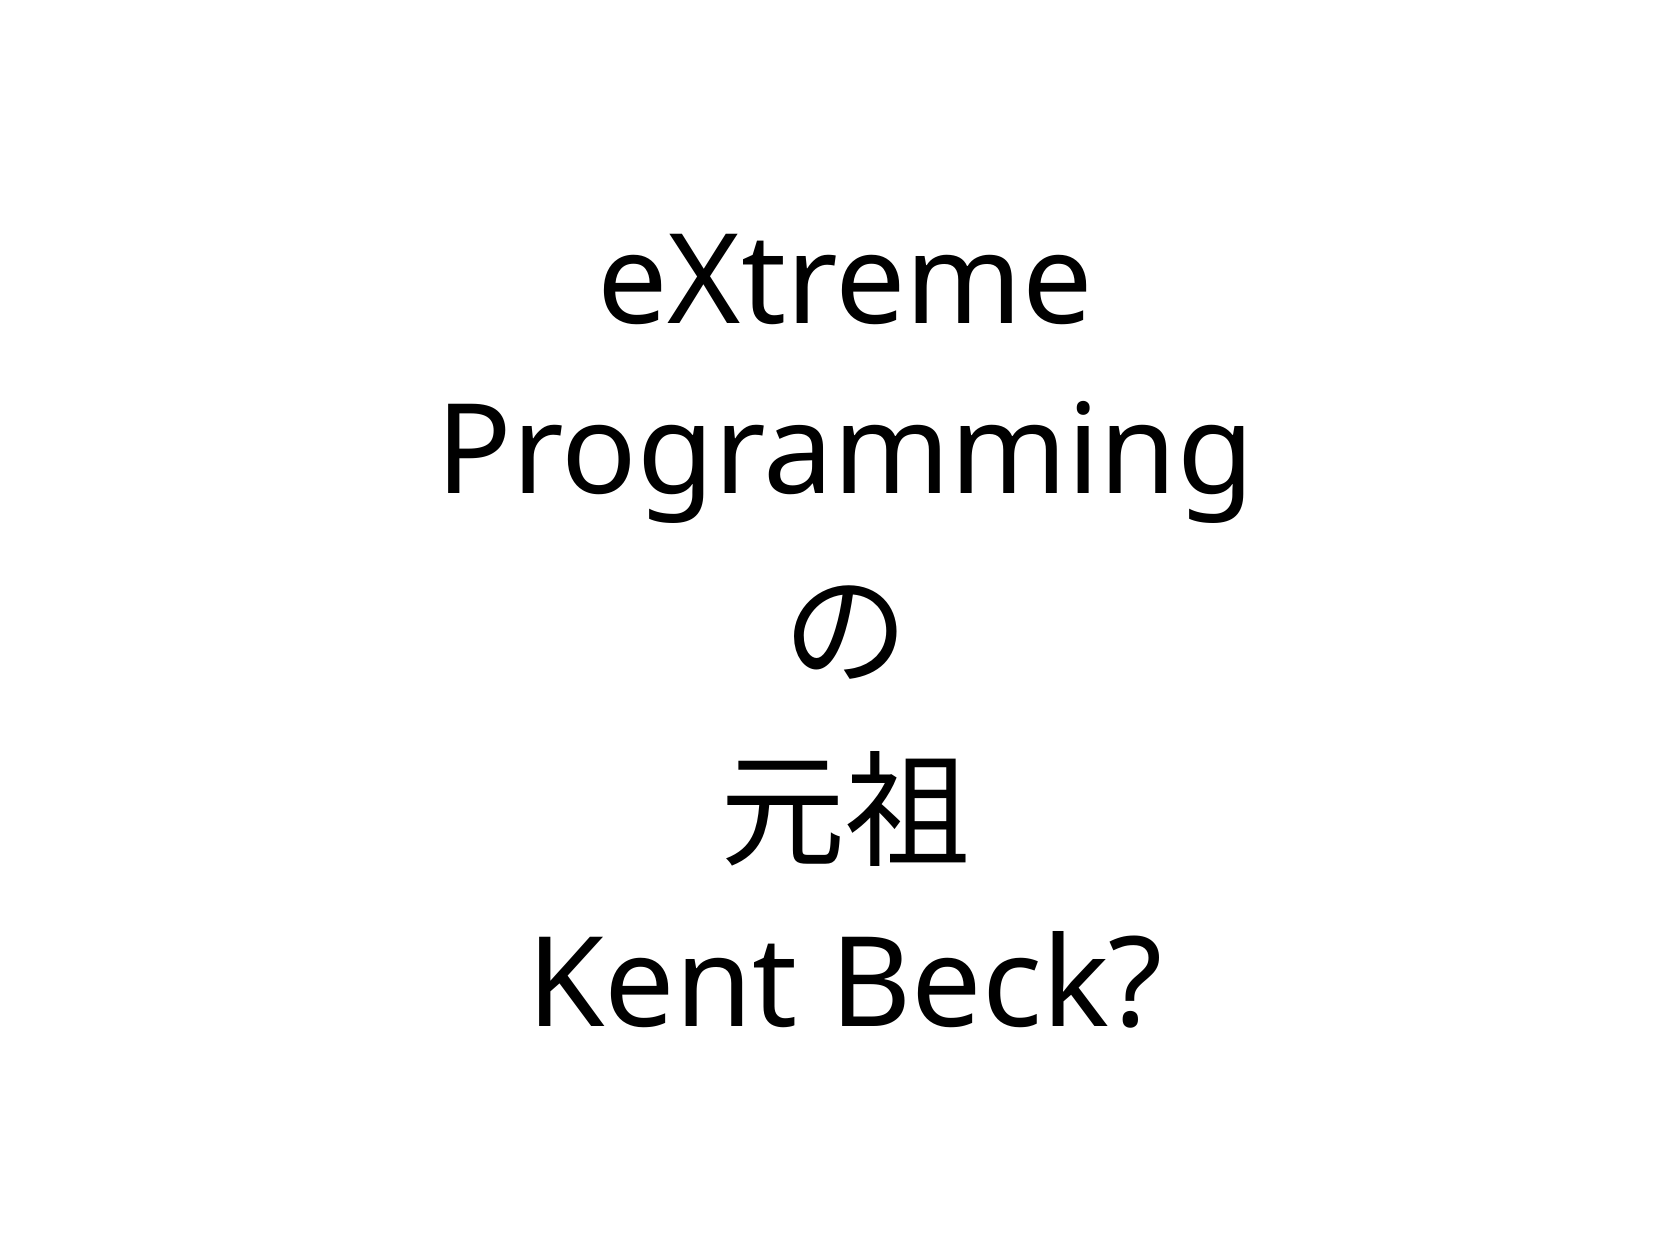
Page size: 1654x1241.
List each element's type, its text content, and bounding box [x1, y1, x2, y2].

list eXtreme Programming の 元祖 Kent Beck? [82, 59, 1538, 1193]
